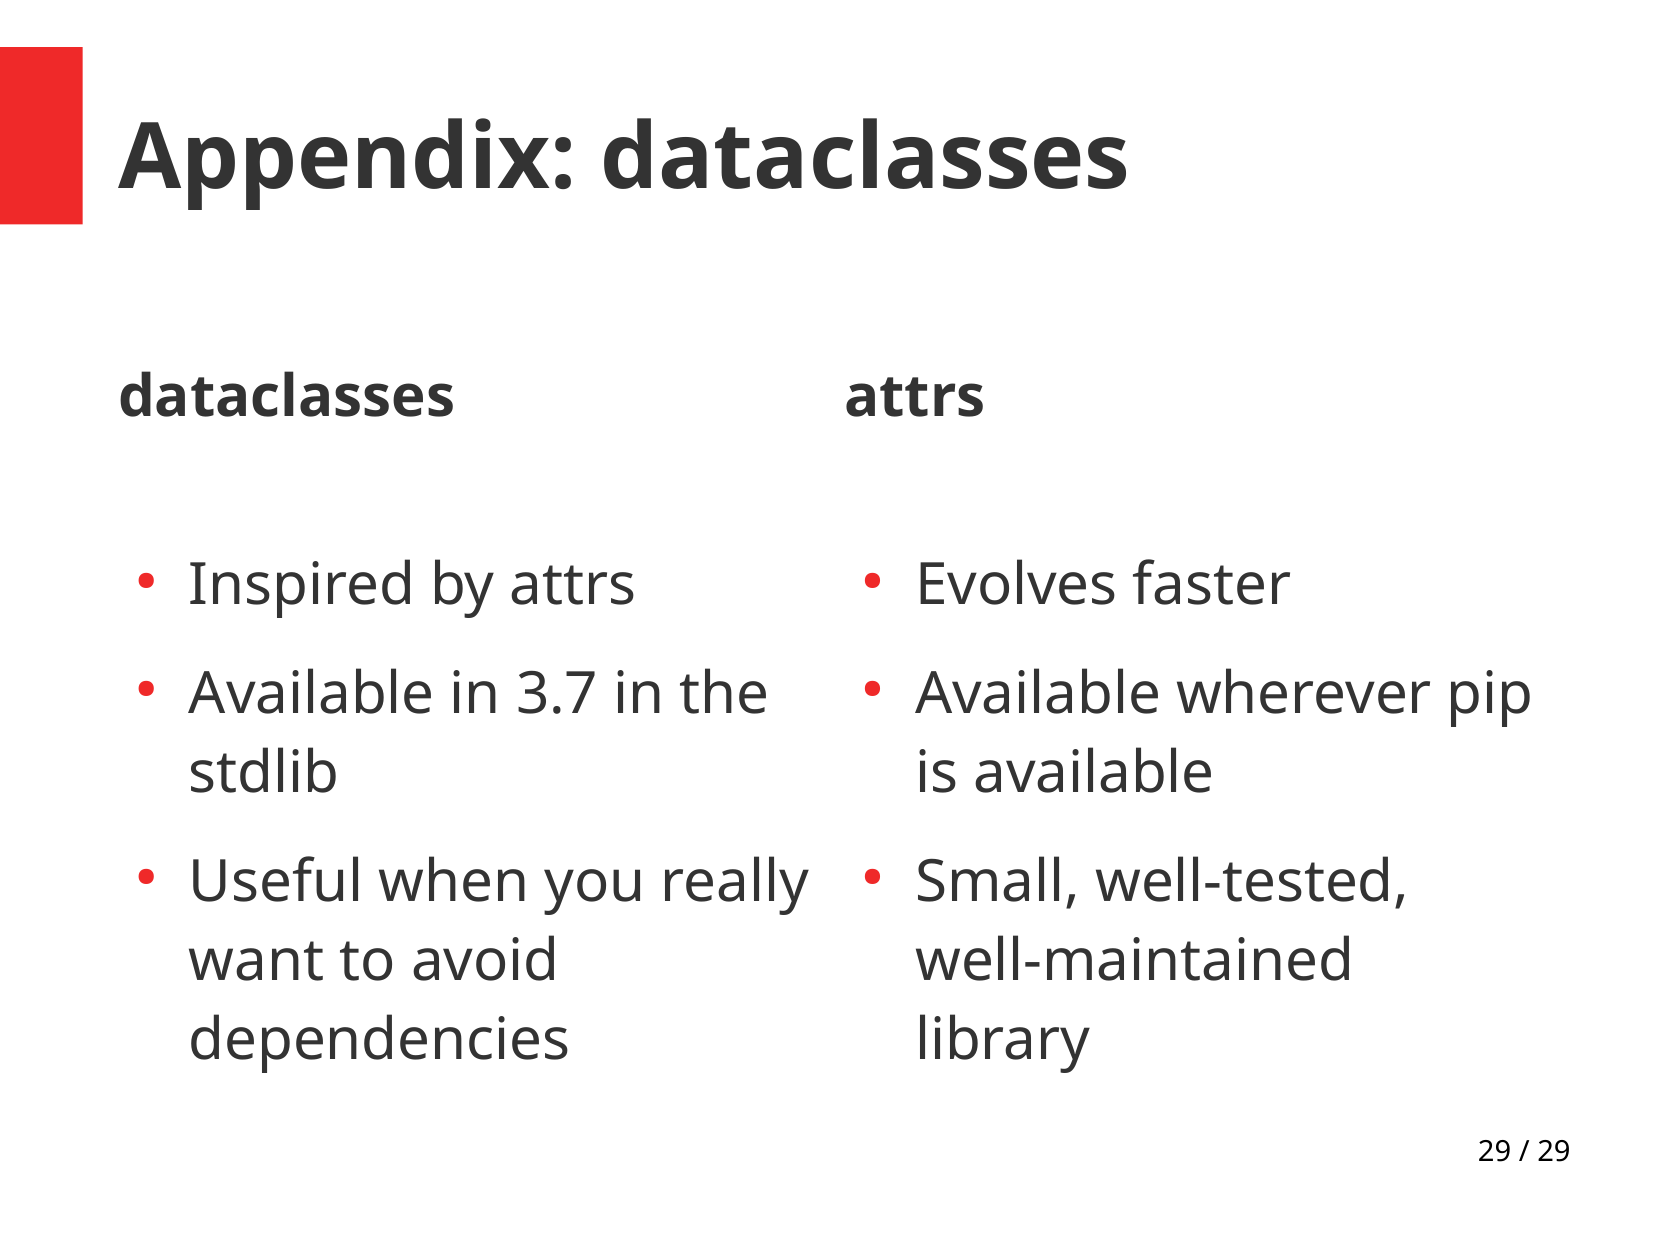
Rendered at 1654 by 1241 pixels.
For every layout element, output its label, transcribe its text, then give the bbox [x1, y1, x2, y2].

list attrs Evolves faster Available wherever pip is available Small, well-tested, well-maintained library [844, 354, 1536, 1074]
list dataclasses Inspired by attrs Available in 3.7 in the stdlib Useful when you really want to avoid dependencies [118, 354, 810, 1074]
title Appendix: dataclasses [118, 49, 1571, 257]
